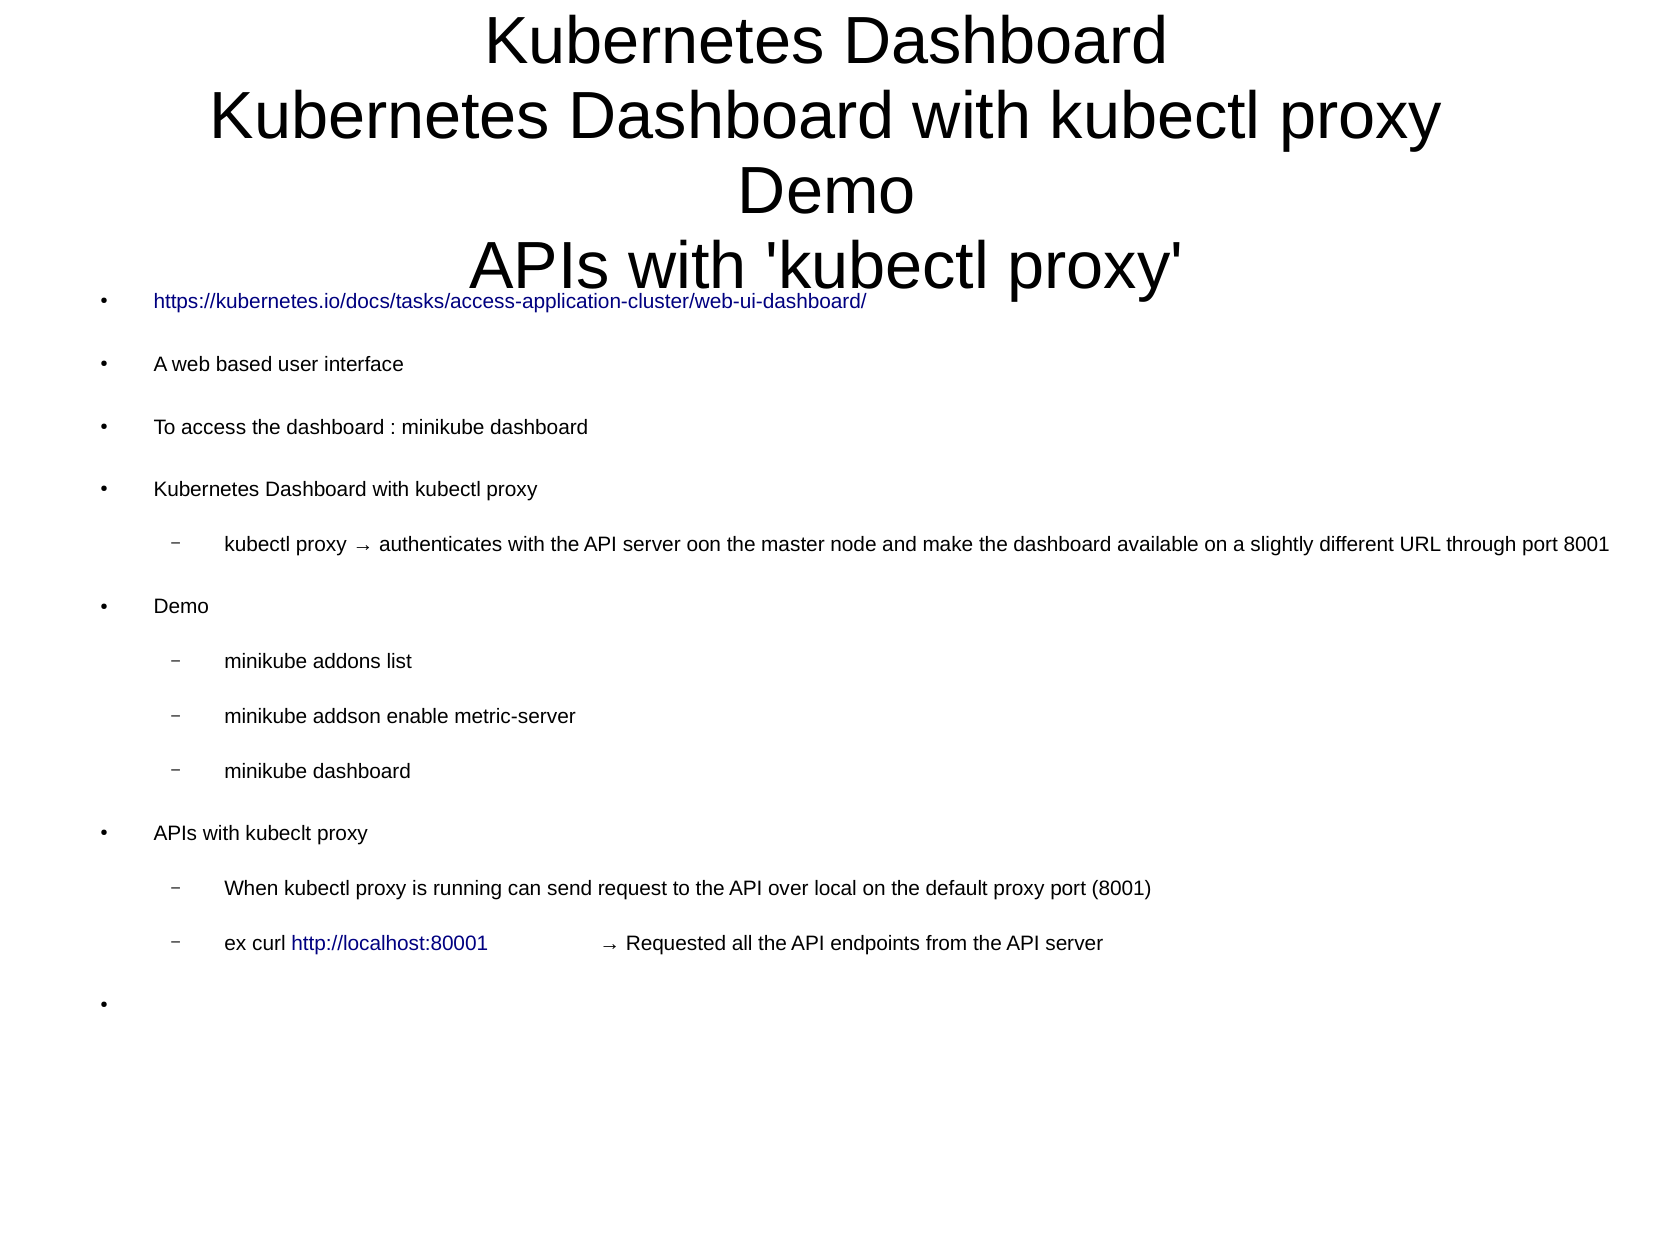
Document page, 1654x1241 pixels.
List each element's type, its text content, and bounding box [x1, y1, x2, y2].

title Kubernetes Dashboard Kubernetes Dashboard with kubectl proxy Demo APIs with 'kubectl proxy' [82, 4, 1571, 290]
list https://kubernetes.io/docs/tasks/access-application-cluster/web-ui-dashboard/ A web based user interface To access the dashboard : minikube dashboard Kubernetes Dashboard with kubectl proxy kubectl proxy → authenticates with the API server oon the master node and make the dashboard available on a slightly different URL through port 8001 Demo minikube addons list minikube addson enable metric-server minikube dashboard APIs with kubeclt proxy When kubectl proxy is running can send request to the API over local on the default proxy port (8001) ex curl http://localhost:80001 → Requested all the API endpoints from the API server [82, 290, 1636, 1201]
